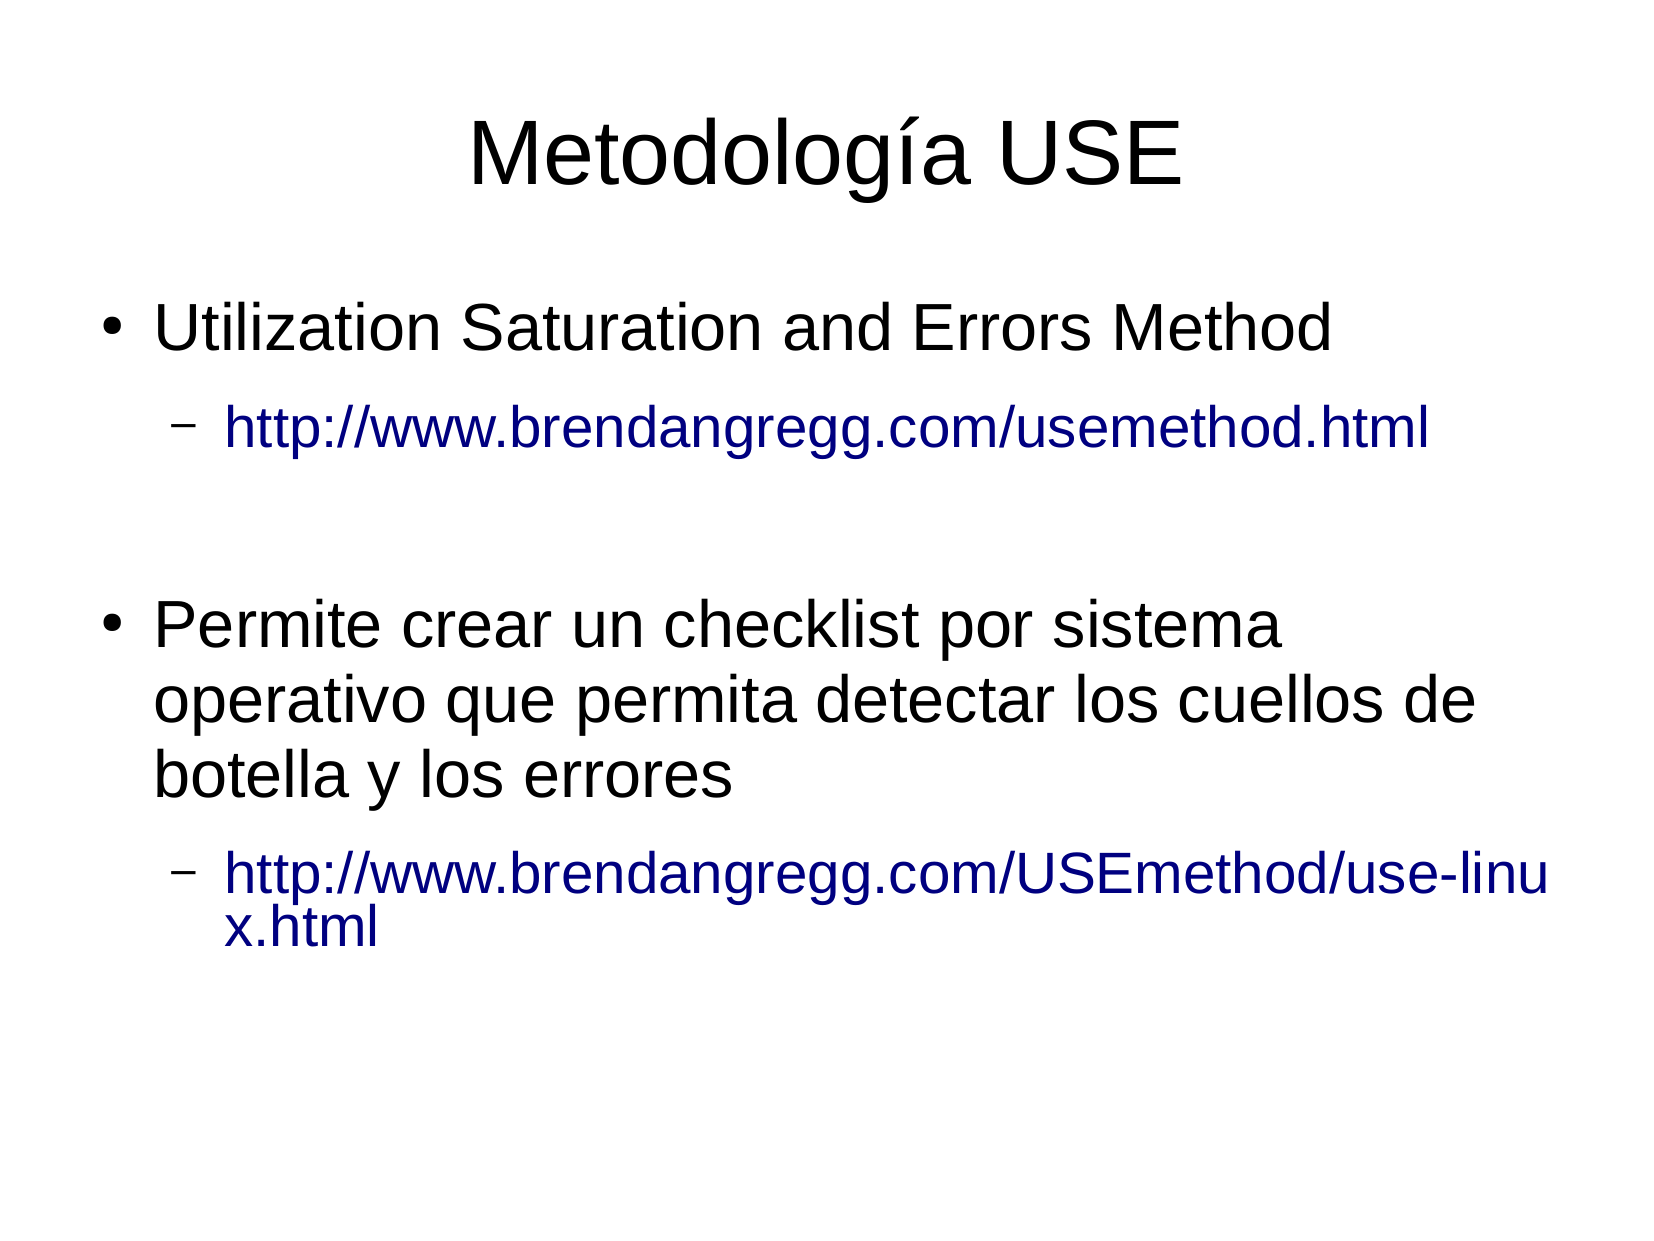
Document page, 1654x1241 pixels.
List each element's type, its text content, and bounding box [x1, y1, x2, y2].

title Metodología USE [82, 49, 1571, 257]
list Utilization Saturation and Errors Method http://www.brendangregg.com/usemethod.html Permite crear un checklist por sistema operativo que permita detectar los cuellos de botella y los errores http://www.brendangregg.com/USEmethod/use-linux.html [82, 290, 1571, 1010]
